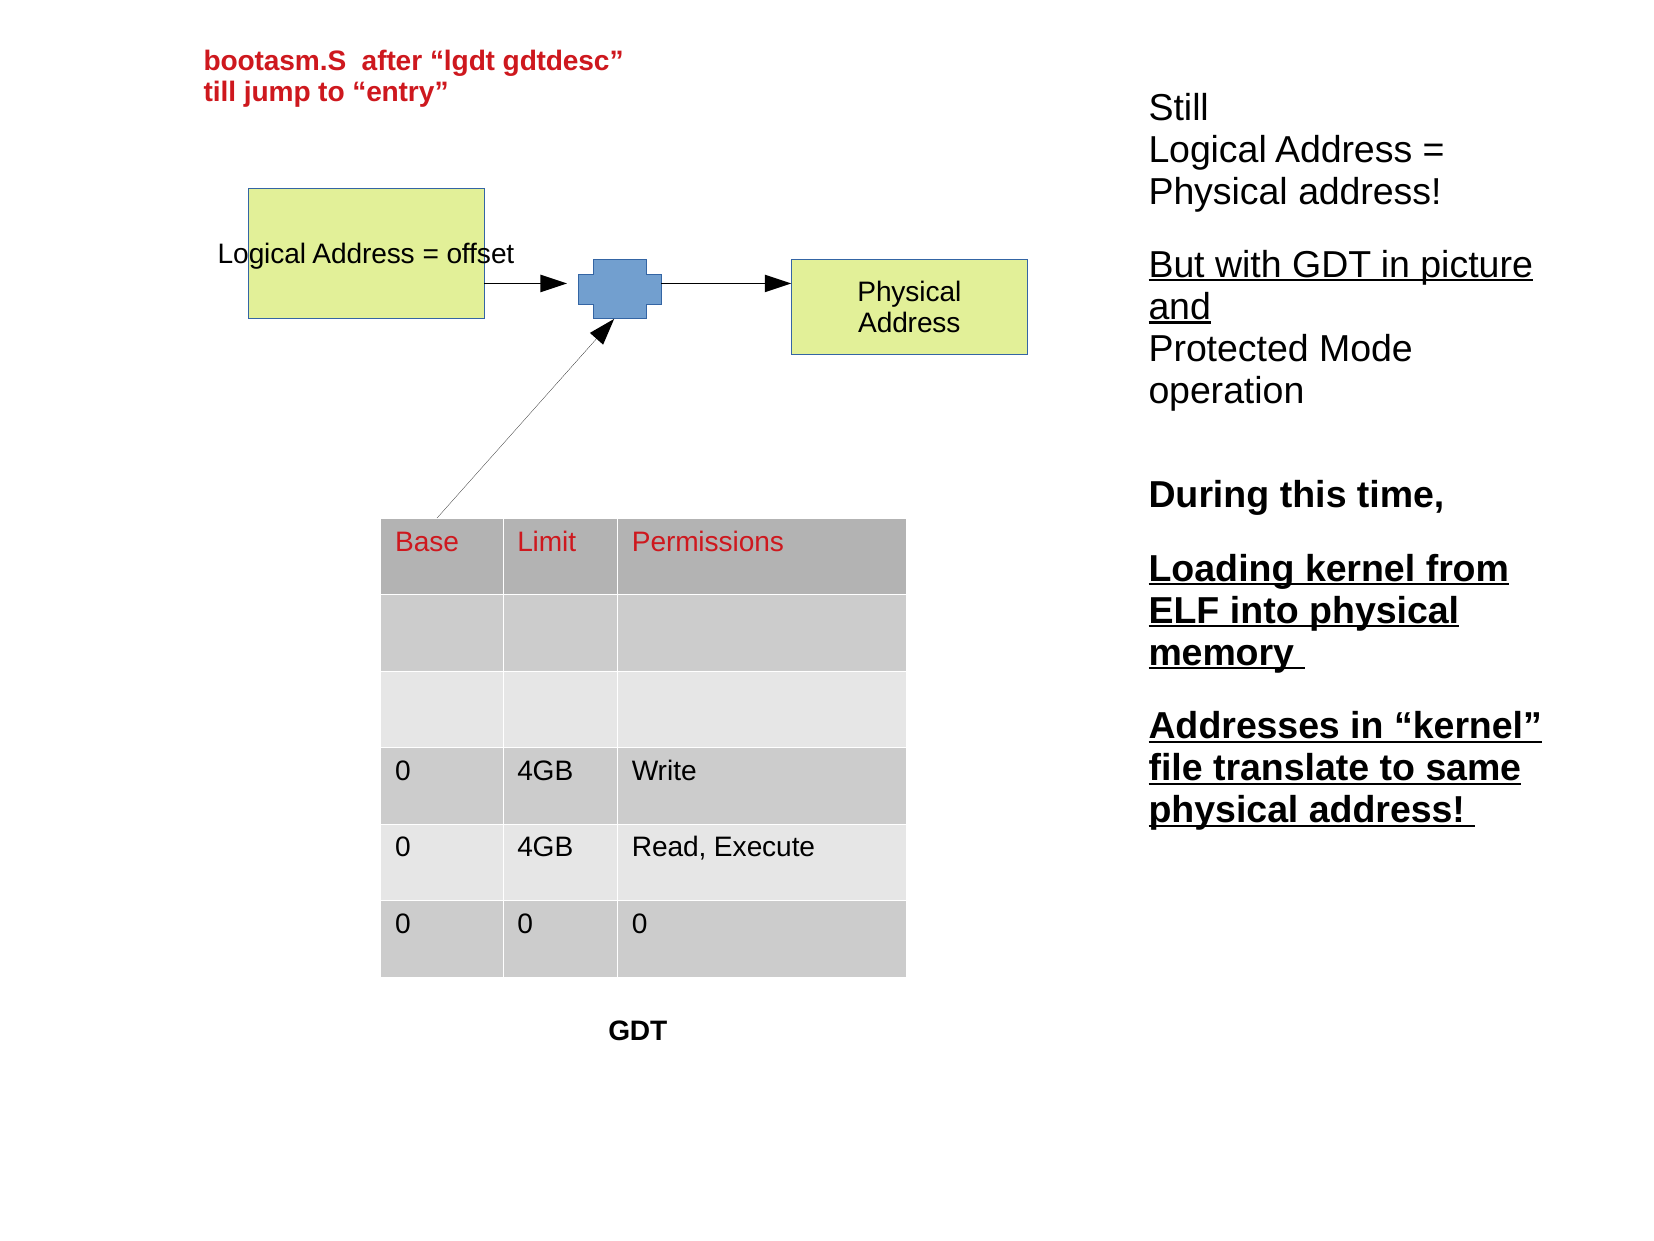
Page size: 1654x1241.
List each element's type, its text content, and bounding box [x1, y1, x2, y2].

table_cell 4GB [504, 748, 617, 824]
table_cell [618, 672, 906, 747]
table_cell 0 [381, 748, 503, 824]
text_box bootasm.S after “lgdt gdtdesc” till jump to “entry” [188, 37, 1099, 141]
table_header Limit [504, 519, 617, 594]
text_box GDT [401, 1007, 875, 1070]
table_cell Write [618, 748, 906, 824]
table_cell 0 [381, 901, 503, 977]
table_cell [381, 672, 503, 747]
table_cell 4GB [504, 825, 617, 900]
text_box Still Logical Address = Physical address! But with GDT in picture and Protected Mode operation During this time, Loading kernel from ELF into physical memory Addresses in “kernel” file translate to same physical address! [1133, 78, 1571, 1091]
table_cell 0 [381, 825, 503, 900]
table_cell [504, 672, 617, 747]
text_box [578, 259, 662, 319]
table_header Permissions [618, 519, 906, 594]
table_cell [618, 595, 906, 671]
table_cell [381, 595, 503, 671]
text_box Logical Address = offset [248, 188, 485, 319]
table_cell 0 [504, 901, 617, 977]
table_cell [504, 595, 617, 671]
table_cell Read, Execute [618, 825, 906, 900]
text_box Physical Address [791, 259, 1028, 355]
table_cell 0 [618, 901, 906, 977]
table_header Base [381, 519, 503, 594]
